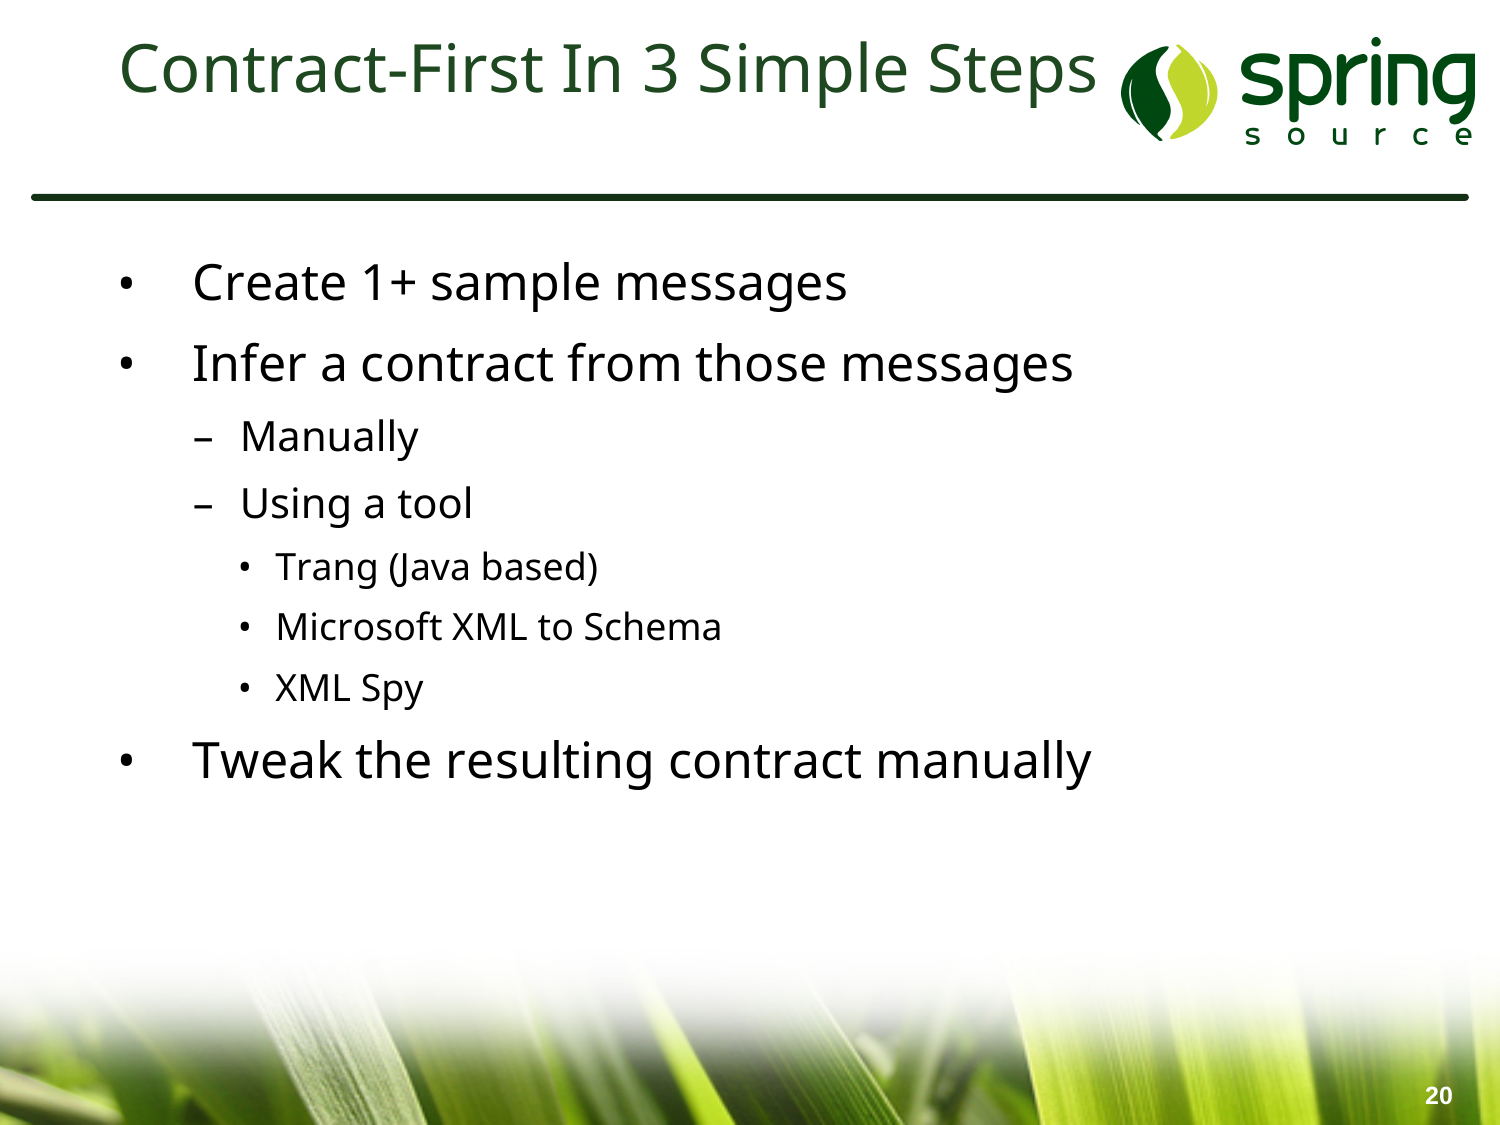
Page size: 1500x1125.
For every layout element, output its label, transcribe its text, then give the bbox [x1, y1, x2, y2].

list Create 1+ sample messages Infer a contract from those messages Manually Using a tool Trang (Java based) Microsoft XML to Schema XML Spy Tweak the resulting contract manually [103, 239, 1394, 903]
picture [1136, 37, 1475, 145]
title Contract-First In 3 Simple Steps [103, 13, 1136, 191]
picture [0, 944, 1500, 1125]
